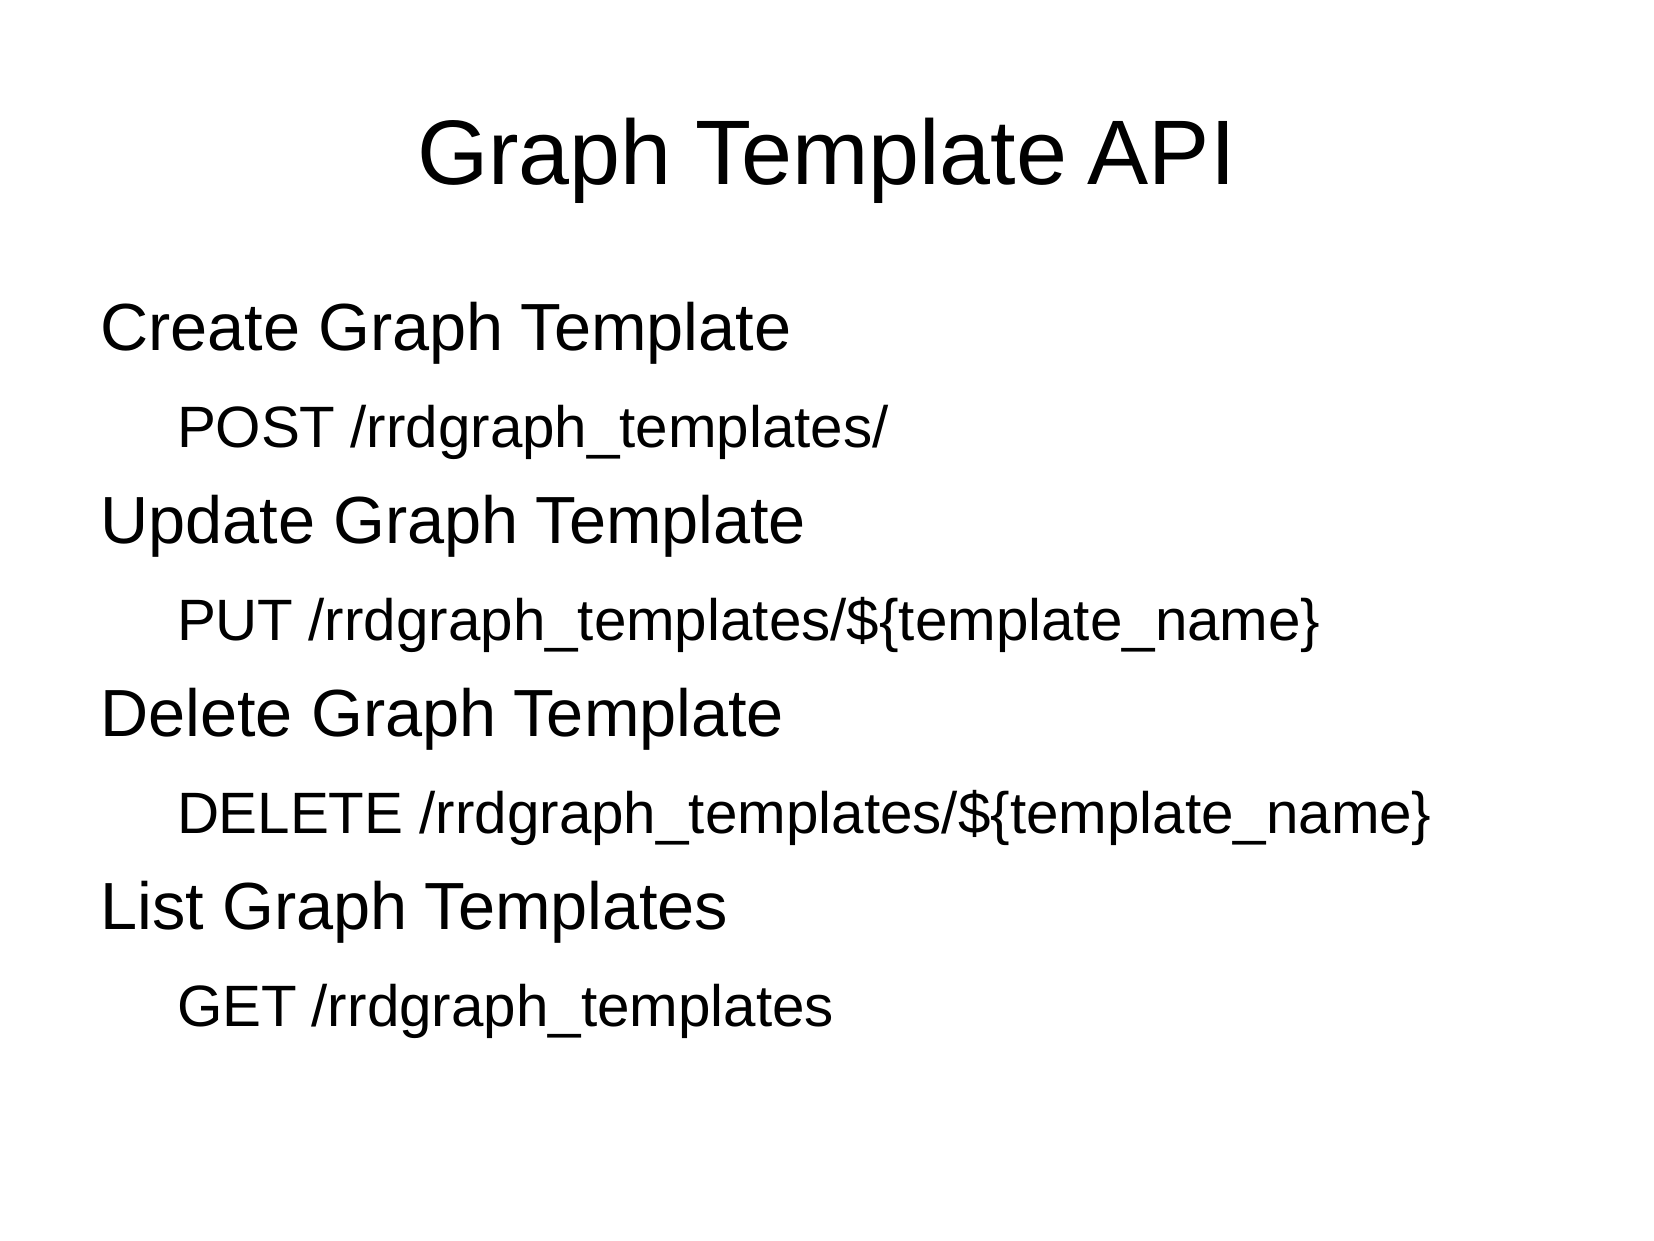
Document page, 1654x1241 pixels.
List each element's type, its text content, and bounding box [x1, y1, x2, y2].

list Create Graph Template POST /rrdgraph_templates/ Update Graph Template PUT /rrdgraph_templates/${template_name} Delete Graph Template DELETE /rrdgraph_templates/${template_name} List Graph Templates GET /rrdgraph_templates [82, 290, 1571, 1102]
title Graph Template API [82, 56, 1571, 250]
